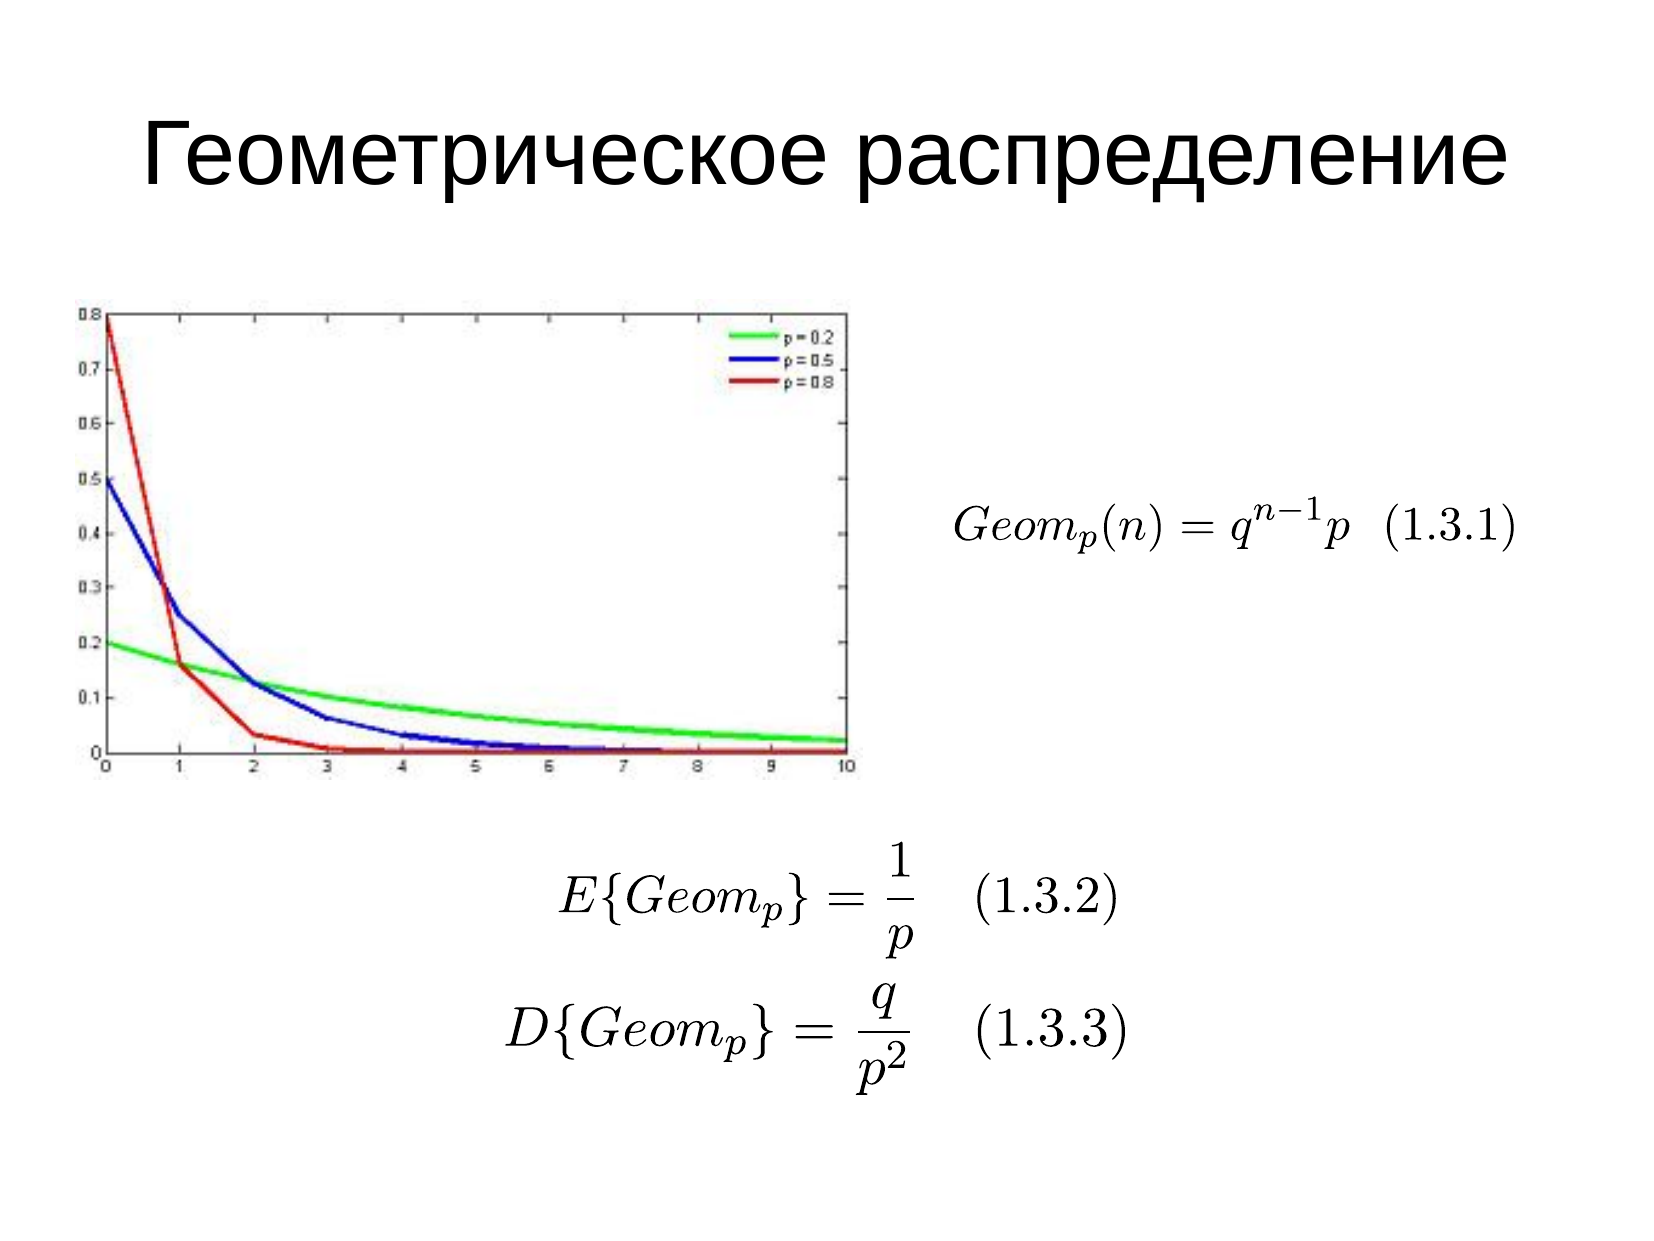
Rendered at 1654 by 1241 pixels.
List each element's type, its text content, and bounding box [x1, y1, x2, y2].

picture [75, 299, 863, 781]
picture [502, 983, 1126, 1096]
picture [555, 840, 1118, 961]
picture [951, 495, 1516, 556]
title Геометрическое распределение [82, 49, 1571, 257]
